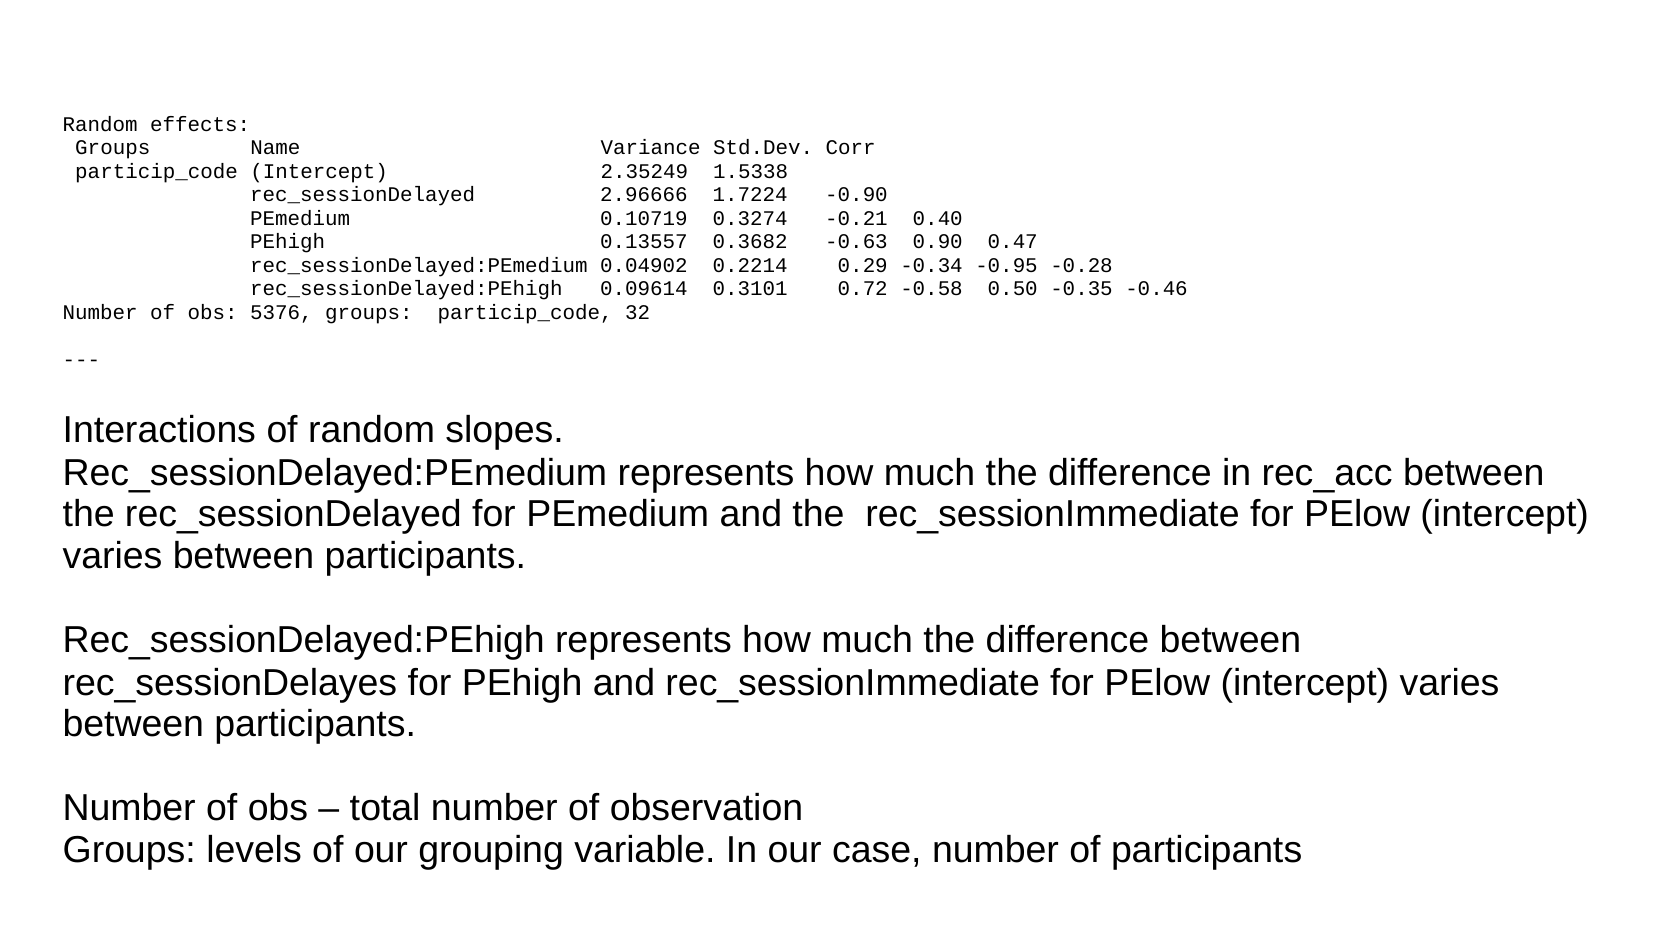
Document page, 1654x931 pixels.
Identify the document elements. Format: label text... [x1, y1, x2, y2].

text_box Interactions of random slopes. Rec_sessionDelayed:PEmedium represents how much the difference in rec_acc between the rec_sessionDelayed for PEmedium and the rec_sessionImmediate for PElow (intercept) varies between participants. Rec_sessionDelayed:PEhigh represents how much the difference between rec_sessionDelayes for PEhigh and rec_sessionImmediate for PElow (intercept) varies between participants. Number of obs – total number of observation Groups: levels of our grouping variable. In our case, number of participants [48, 401, 1619, 931]
text_box Random effects: Groups Name Variance Std.Dev. Corr particip_code (Intercept) 2.35249 1.5338 rec_sessionDelayed 2.96666 1.7224 -0.90 PEmedium 0.10719 0.3274 -0.21 0.40 PEhigh 0.13557 0.3682 -0.63 0.90 0.47 rec_sessionDelayed:PEmedium 0.04902 0.2214 0.29 -0.34 -0.95 -0.28 rec_sessionDelayed:PEhigh 0.09614 0.3101 0.72 -0.58 0.50 -0.35 -0.46 Number of obs: 5376, groups: particip_code, 32 --- [48, 83, 1241, 401]
